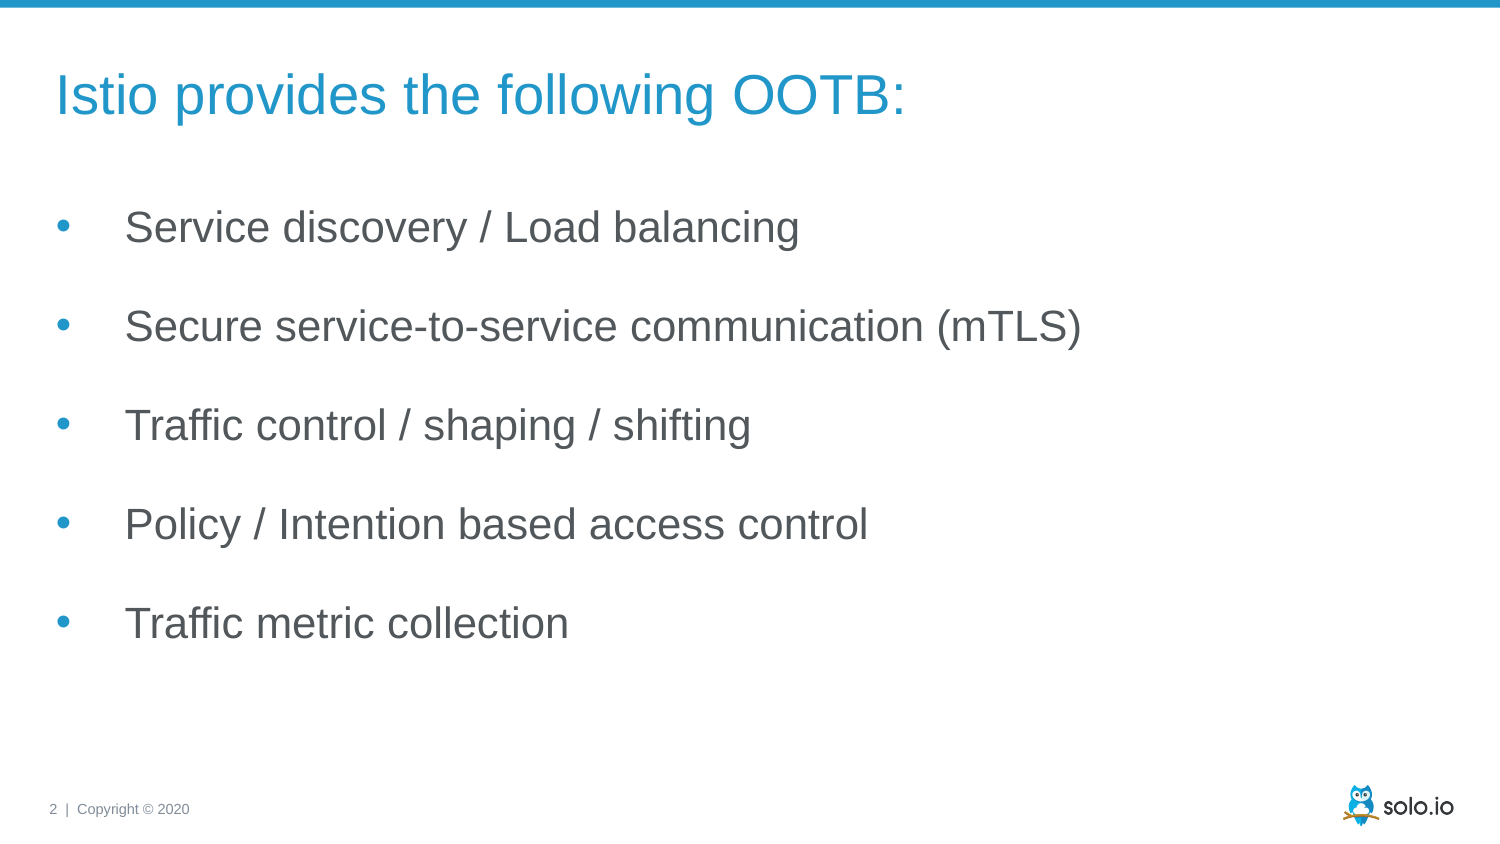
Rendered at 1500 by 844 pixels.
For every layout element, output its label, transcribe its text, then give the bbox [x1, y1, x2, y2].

list Service discovery / Load balancing Secure service-to-service communication (mTLS) Traffic control / shaping / shifting Policy / Intention based access control Traffic metric collection [44, 163, 1457, 745]
picture [1338, 783, 1457, 827]
title Istio provides the following OOTB: [44, 44, 1457, 149]
